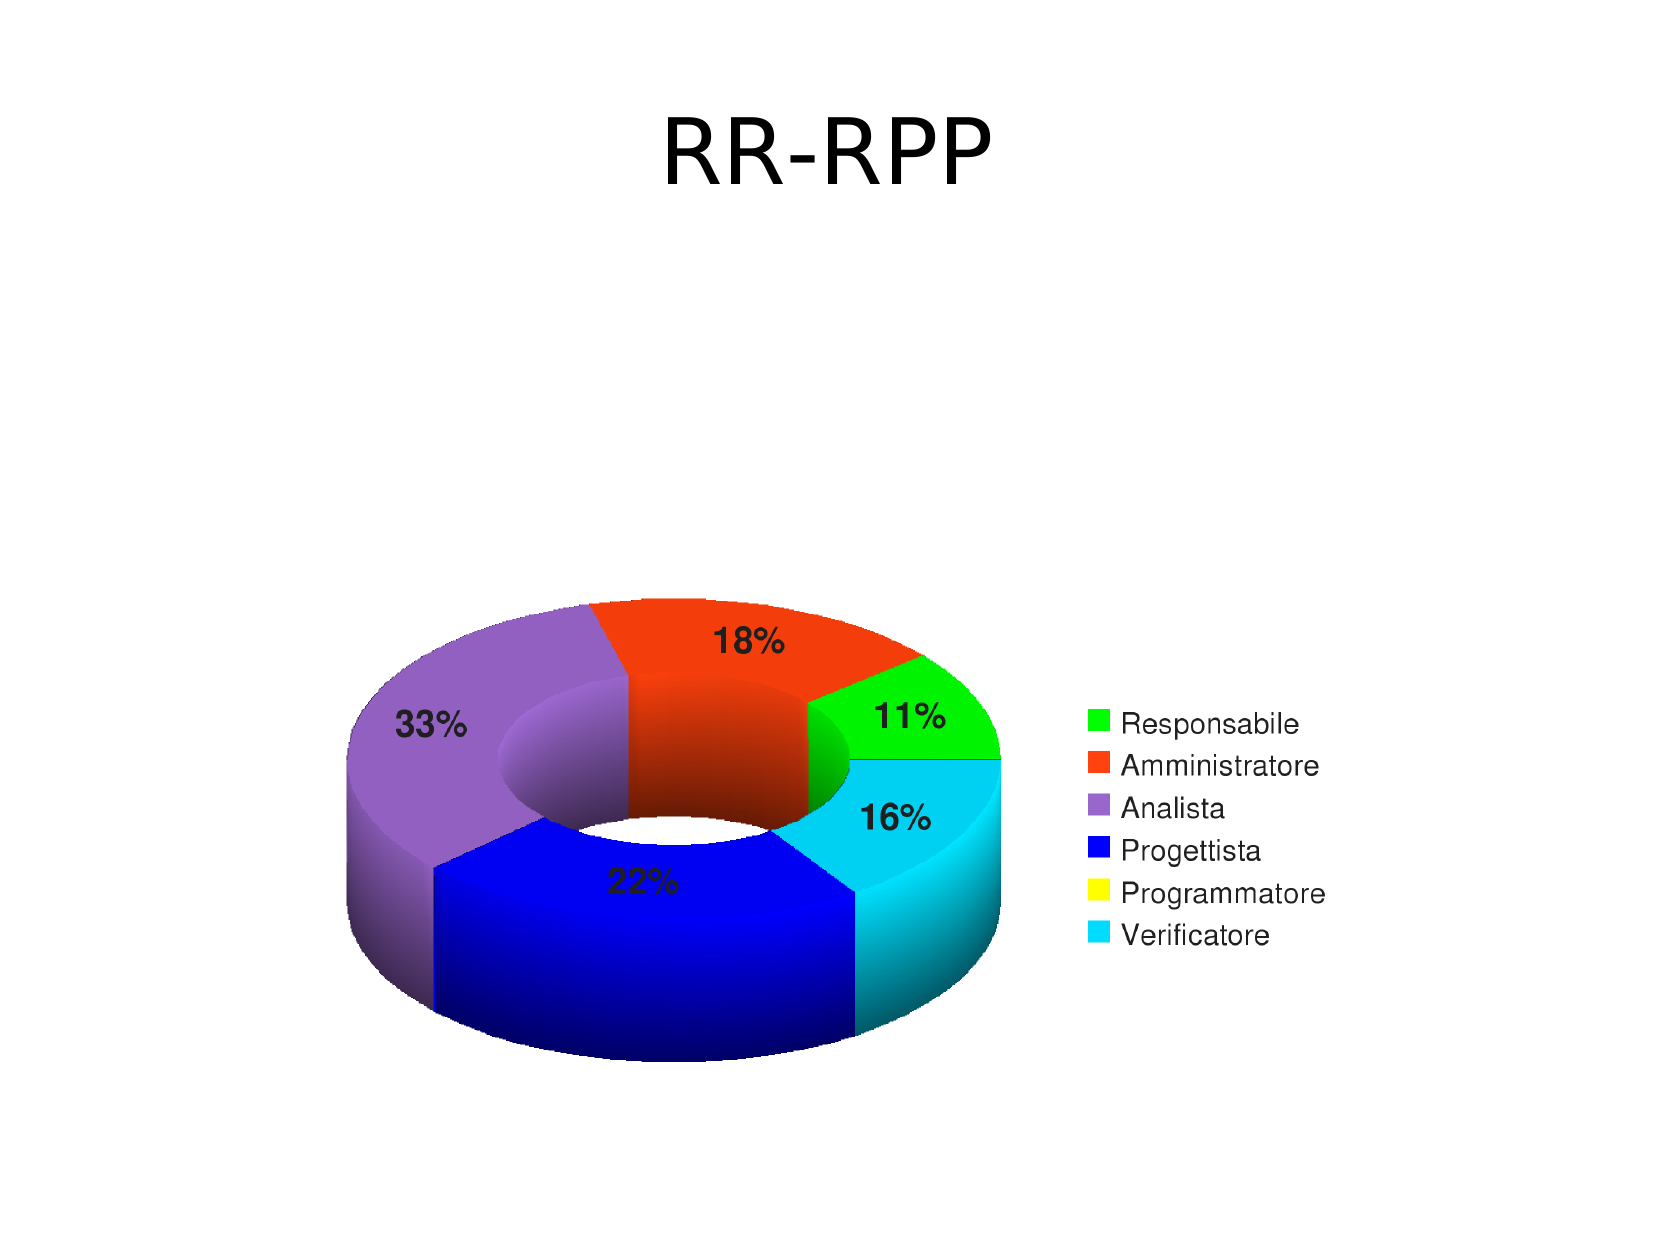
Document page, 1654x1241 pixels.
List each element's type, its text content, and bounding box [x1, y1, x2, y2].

picture [265, 560, 1418, 1182]
title RR-RPP [82, 49, 1571, 257]
